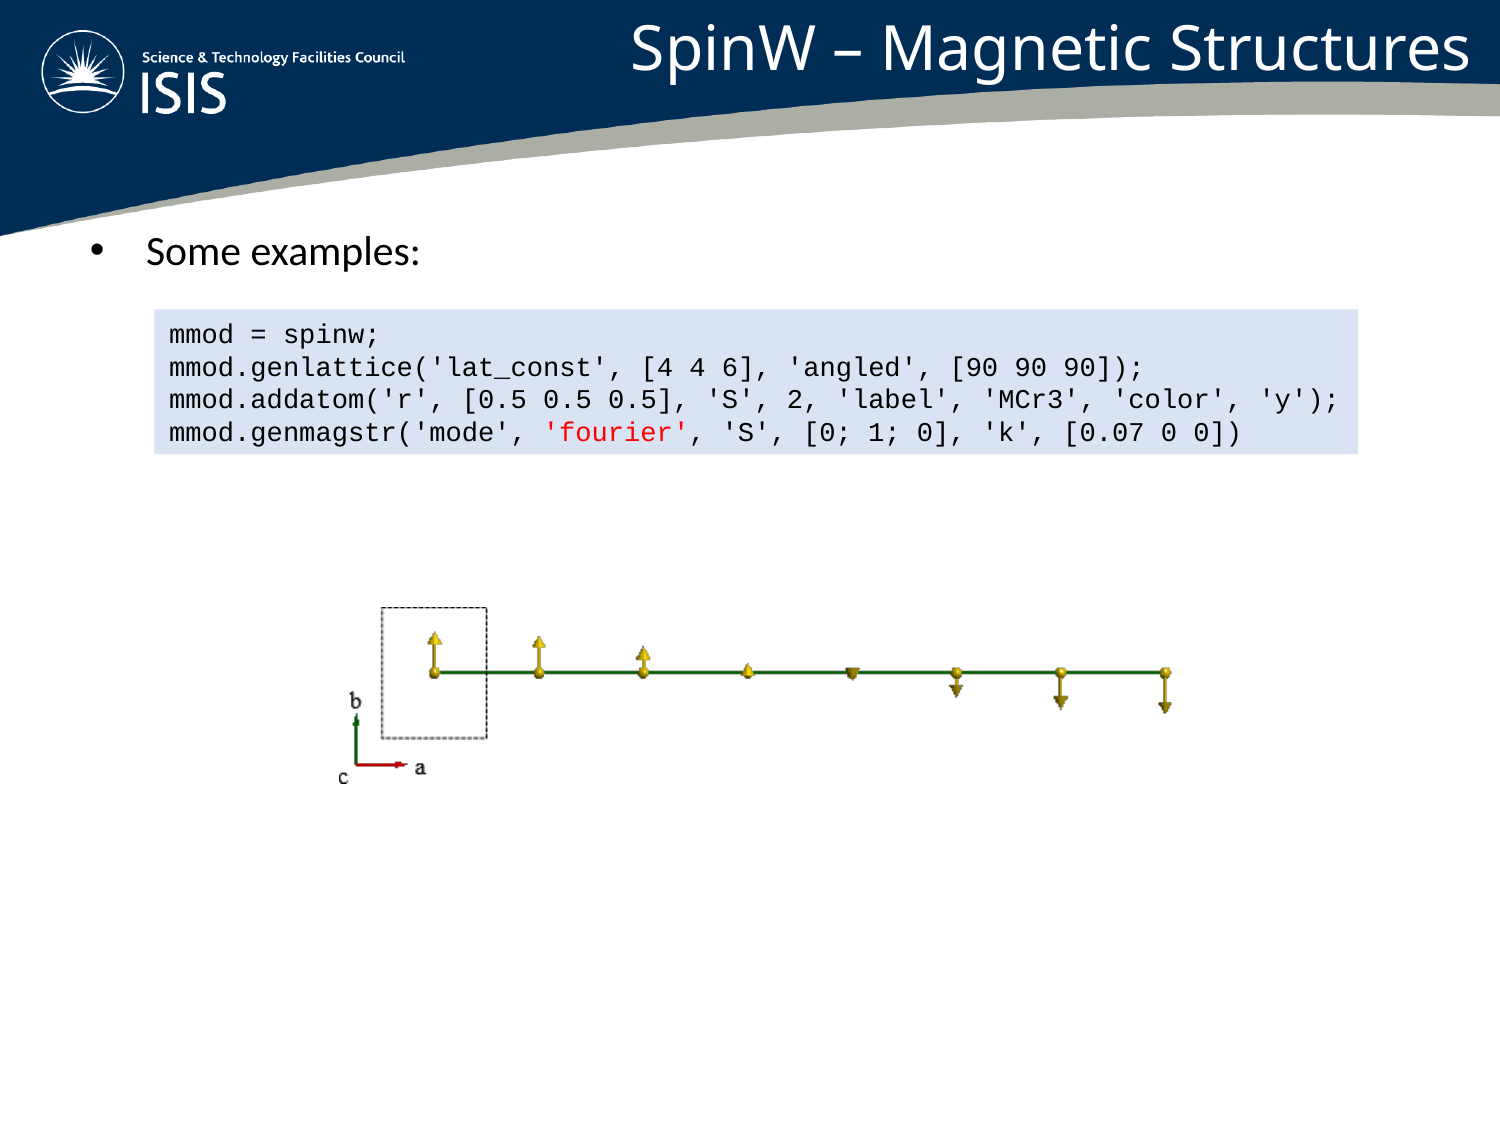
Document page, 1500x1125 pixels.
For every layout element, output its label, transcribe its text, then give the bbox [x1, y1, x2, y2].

text_box mmod = spinw; mmod.genlattice('lat_const', [4 4 6], 'angled', [90 90 90]); mmod.addatom('r', [0.5 0.5 0.5], 'S', 2, 'label', 'MCr3', 'color', 'y'); mmod.genmagstr('mode', 'fourier', 'S', [0; 1; 0], 'k', [0.07 0 0]) [154, 309, 1358, 455]
list Some examples: [75, 216, 1425, 298]
picture [0, 0, 1500, 302]
picture [339, 607, 1173, 784]
text_box SpinW – Magnetic Structures [447, 0, 1487, 92]
